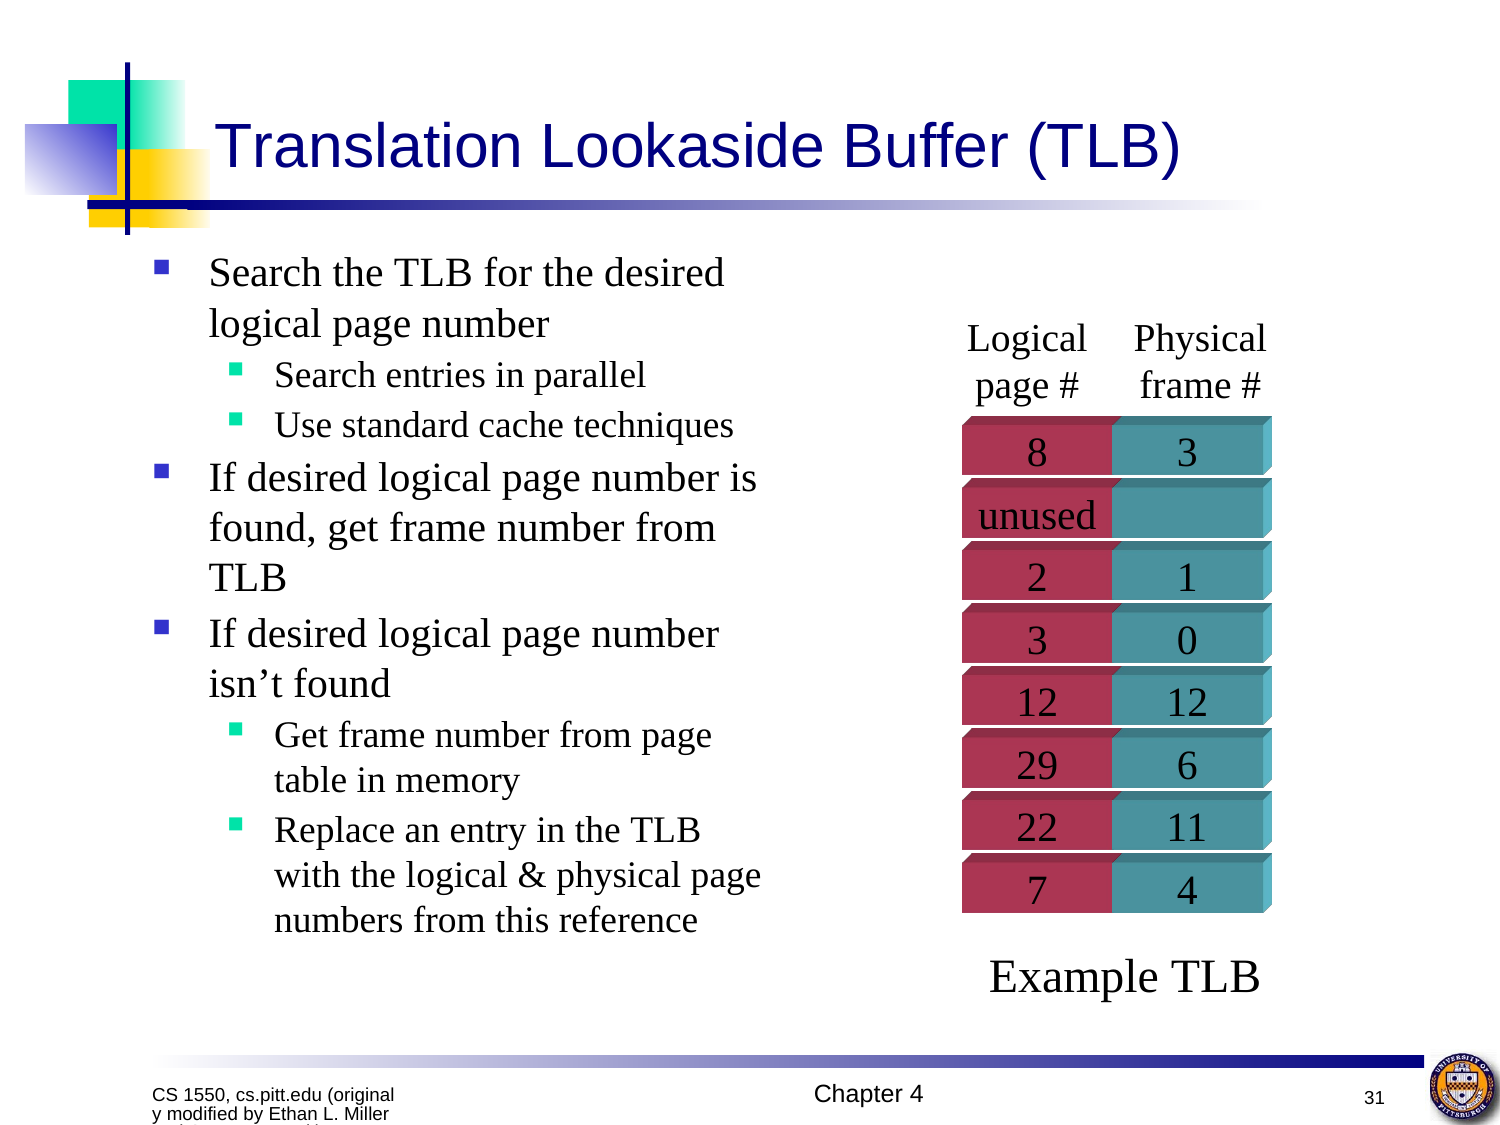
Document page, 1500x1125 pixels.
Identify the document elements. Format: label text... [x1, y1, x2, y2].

text_box 0 [1267, 609, 1271, 652]
title Translation Lookaside Buffer (TLB) [200, 87, 1476, 188]
text_box Logical page # [952, 304, 1102, 414]
picture [1425, 1049, 1500, 1125]
text_box 11 [1264, 797, 1270, 844]
text_box 12 [1264, 670, 1271, 717]
list Search the TLB for the desired logical page number Search entries in parallel Use standard cache techniques If desired logical page number is found, get frame number from TLB If desired logical page number isn’t found Get frame number from page table in memory Replace an entry in the TLB with the logical & physical page numbers from this reference [137, 237, 791, 1051]
text_box Example TLB [974, 937, 1277, 1010]
text_box 4 [1264, 859, 1271, 908]
text_box [1112, 478, 1272, 538]
text_box Physical frame # [1119, 304, 1282, 414]
